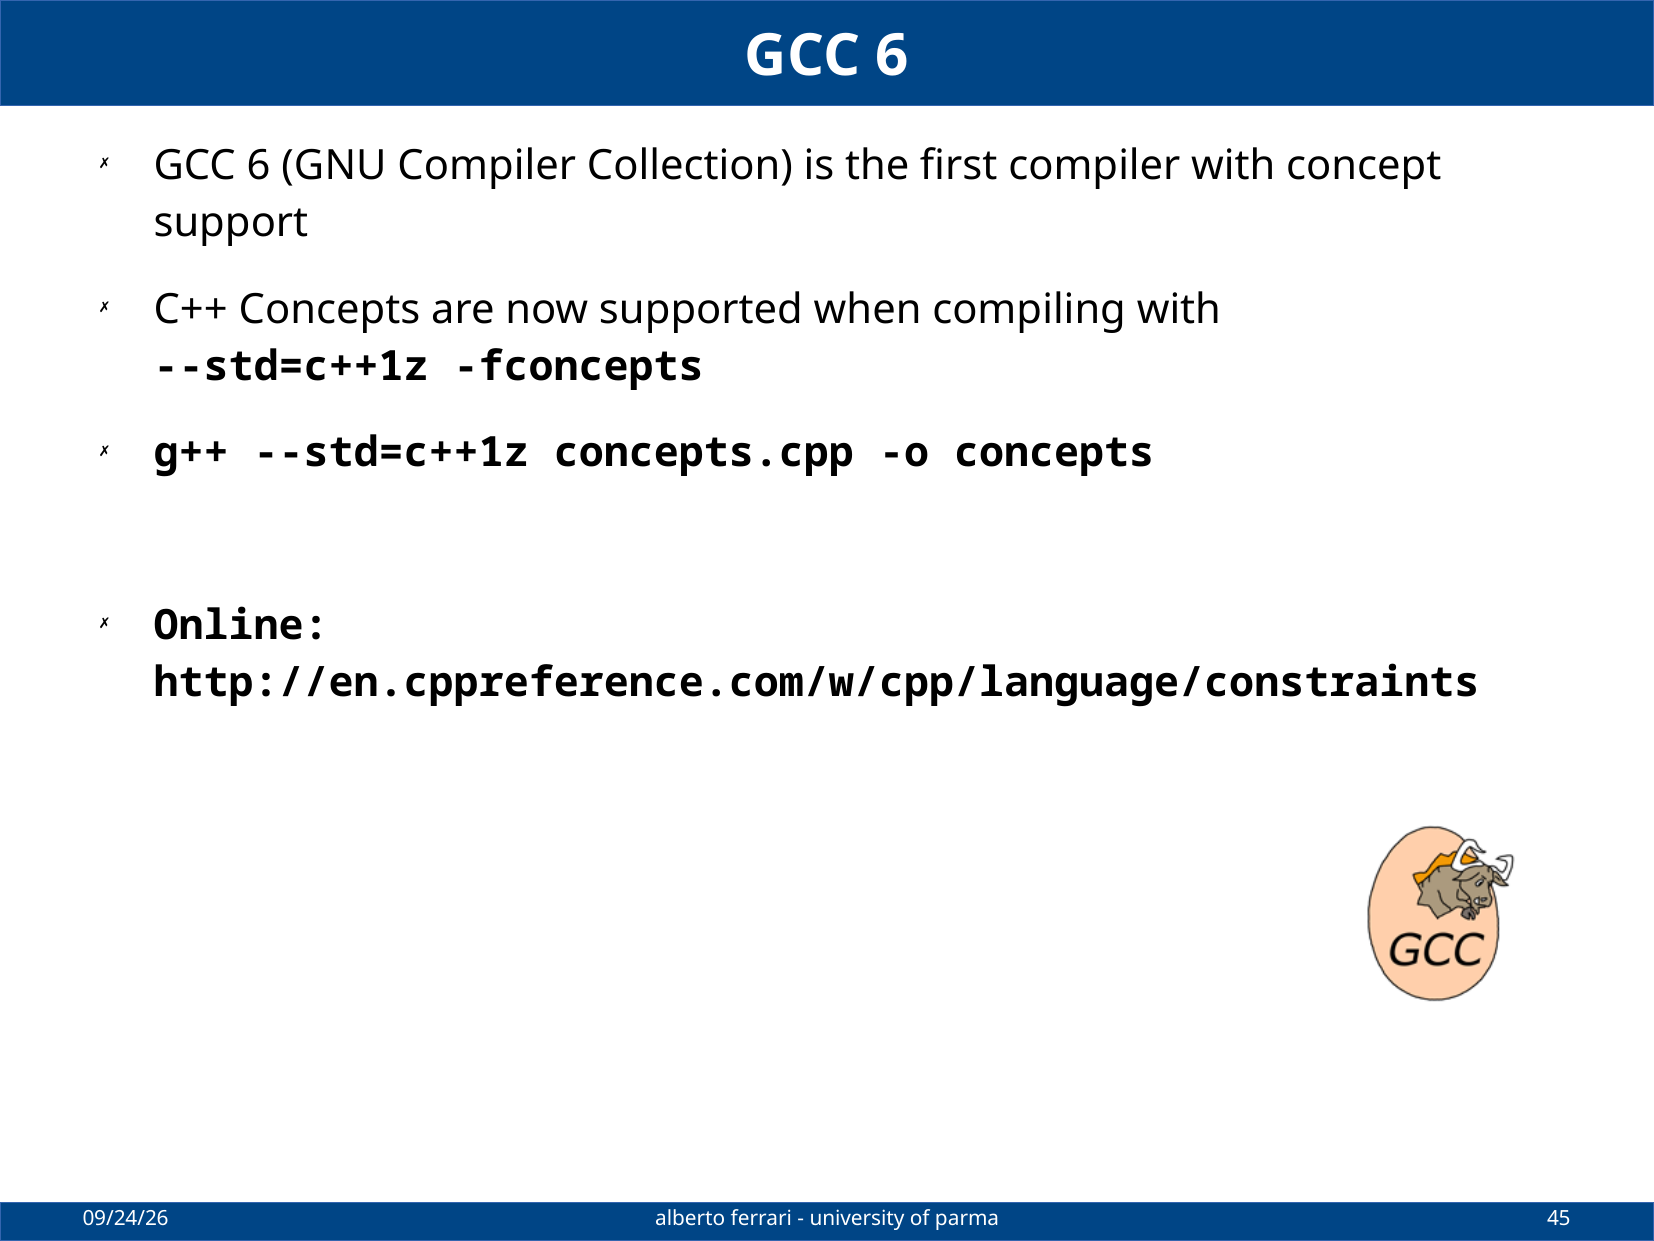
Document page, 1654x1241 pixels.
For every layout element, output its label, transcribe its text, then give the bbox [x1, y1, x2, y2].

list GCC 6 (GNU Compiler Collection) is the first compiler with concept support C++ Concepts are now supported when compiling with --std=c++1z -fconcepts g++ --std=c++1z concepts.cpp -o concepts Online: http://en.cppreference.com/w/cpp/language/constraints [82, 135, 1571, 855]
title GCC 6 [0, 0, 1654, 106]
picture [1365, 824, 1516, 1004]
